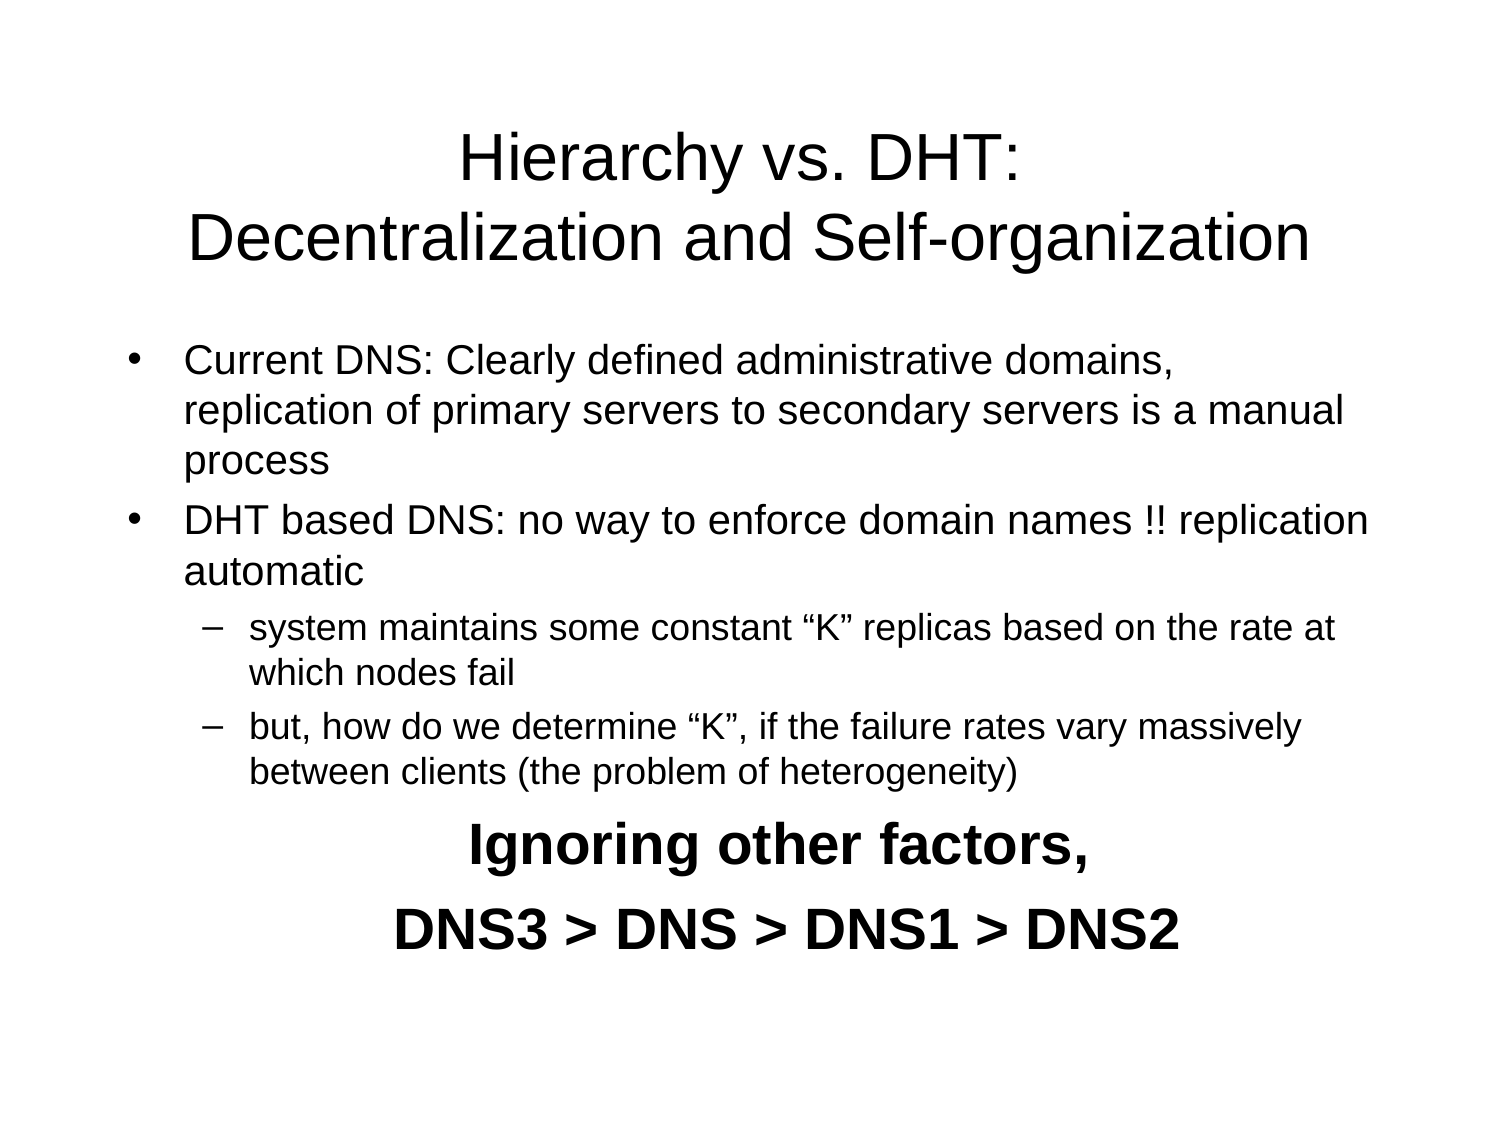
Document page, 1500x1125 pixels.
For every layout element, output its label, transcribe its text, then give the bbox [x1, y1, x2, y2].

title Hierarchy vs. DHT: Decentralization and Self-organization [112, 99, 1388, 288]
list Current DNS: Clearly defined administrative domains, replication of primary servers to secondary servers is a manual process DHT based DNS: no way to enforce domain names !! replication automatic system maintains some constant “K” replicas based on the rate at which nodes fail but, how do we determine “K”, if the failure rates vary massively between clients (the problem of heterogeneity) Ignoring other factors, DNS3 > DNS > DNS1 > DNS2 [112, 324, 1388, 1000]
